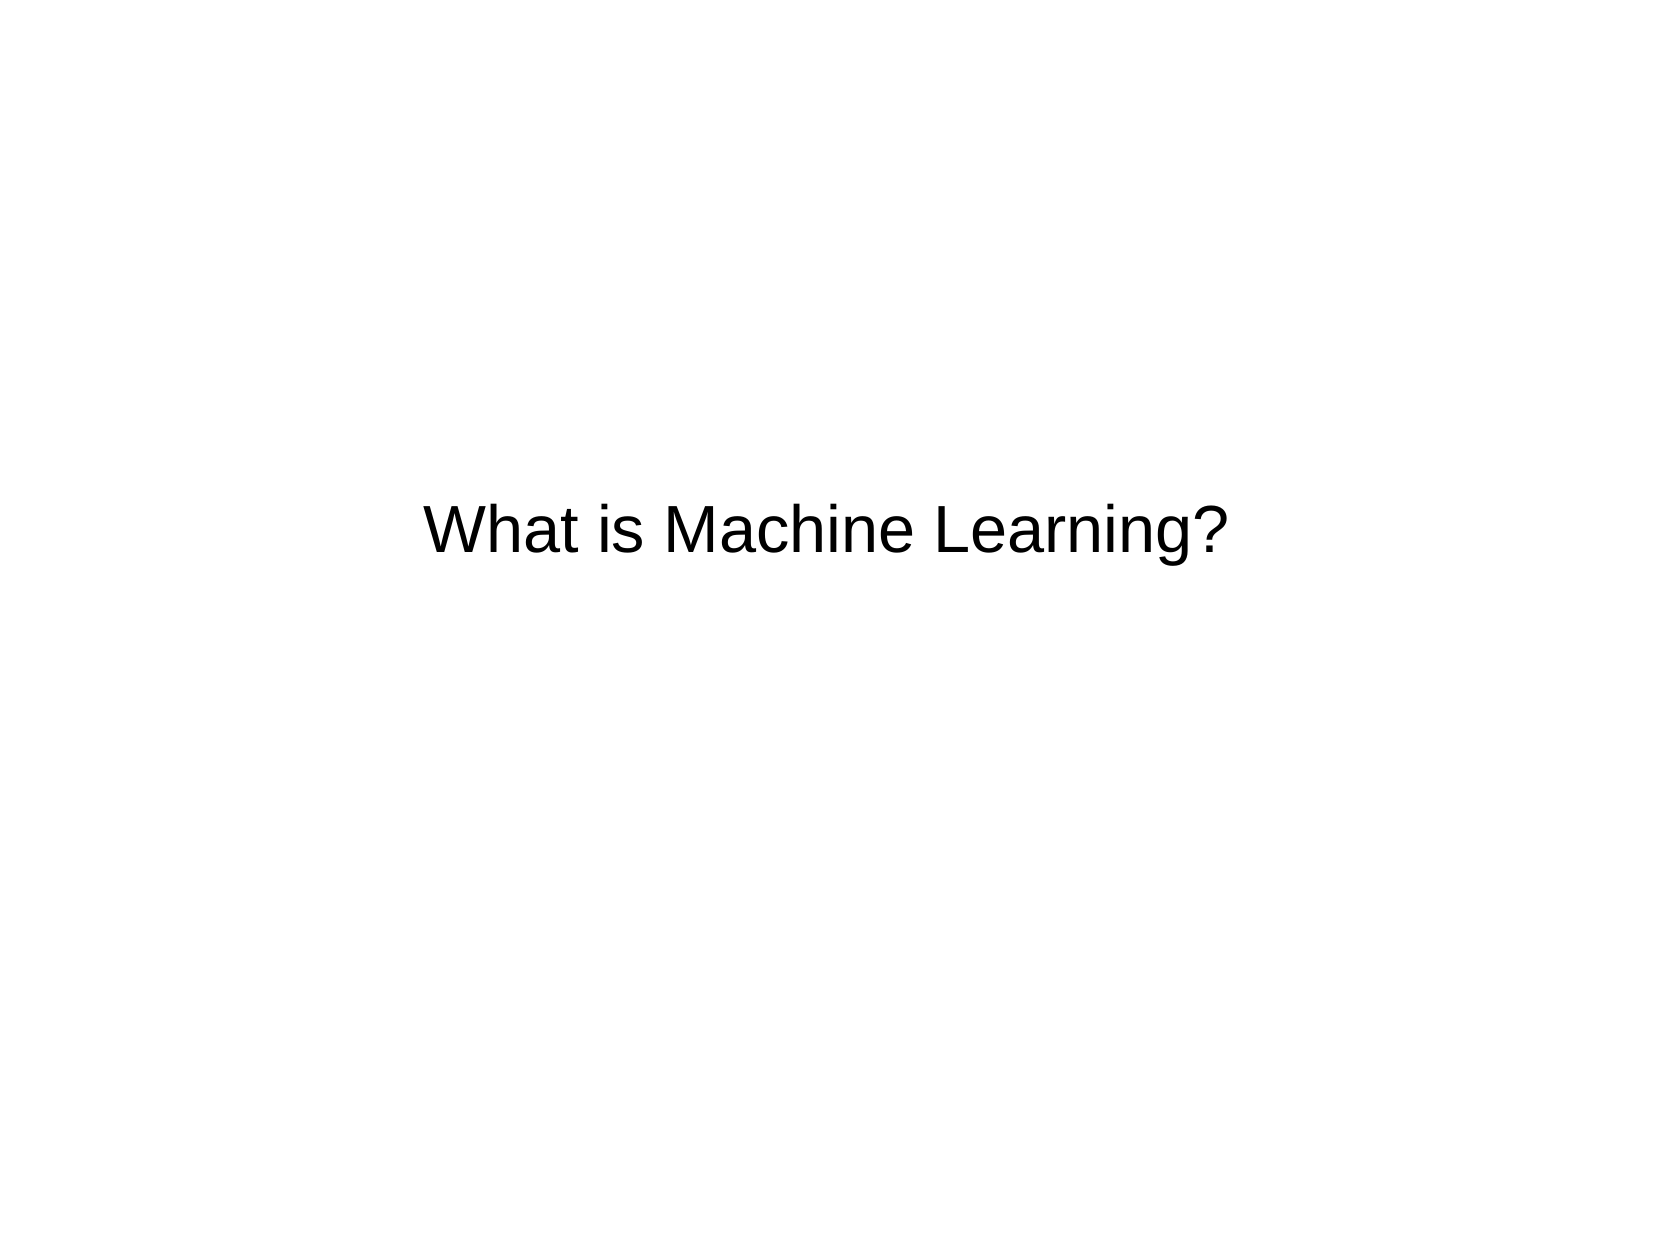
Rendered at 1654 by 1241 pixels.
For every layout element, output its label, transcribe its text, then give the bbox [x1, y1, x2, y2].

subtitle What is Machine Learning? [82, 49, 1571, 1010]
